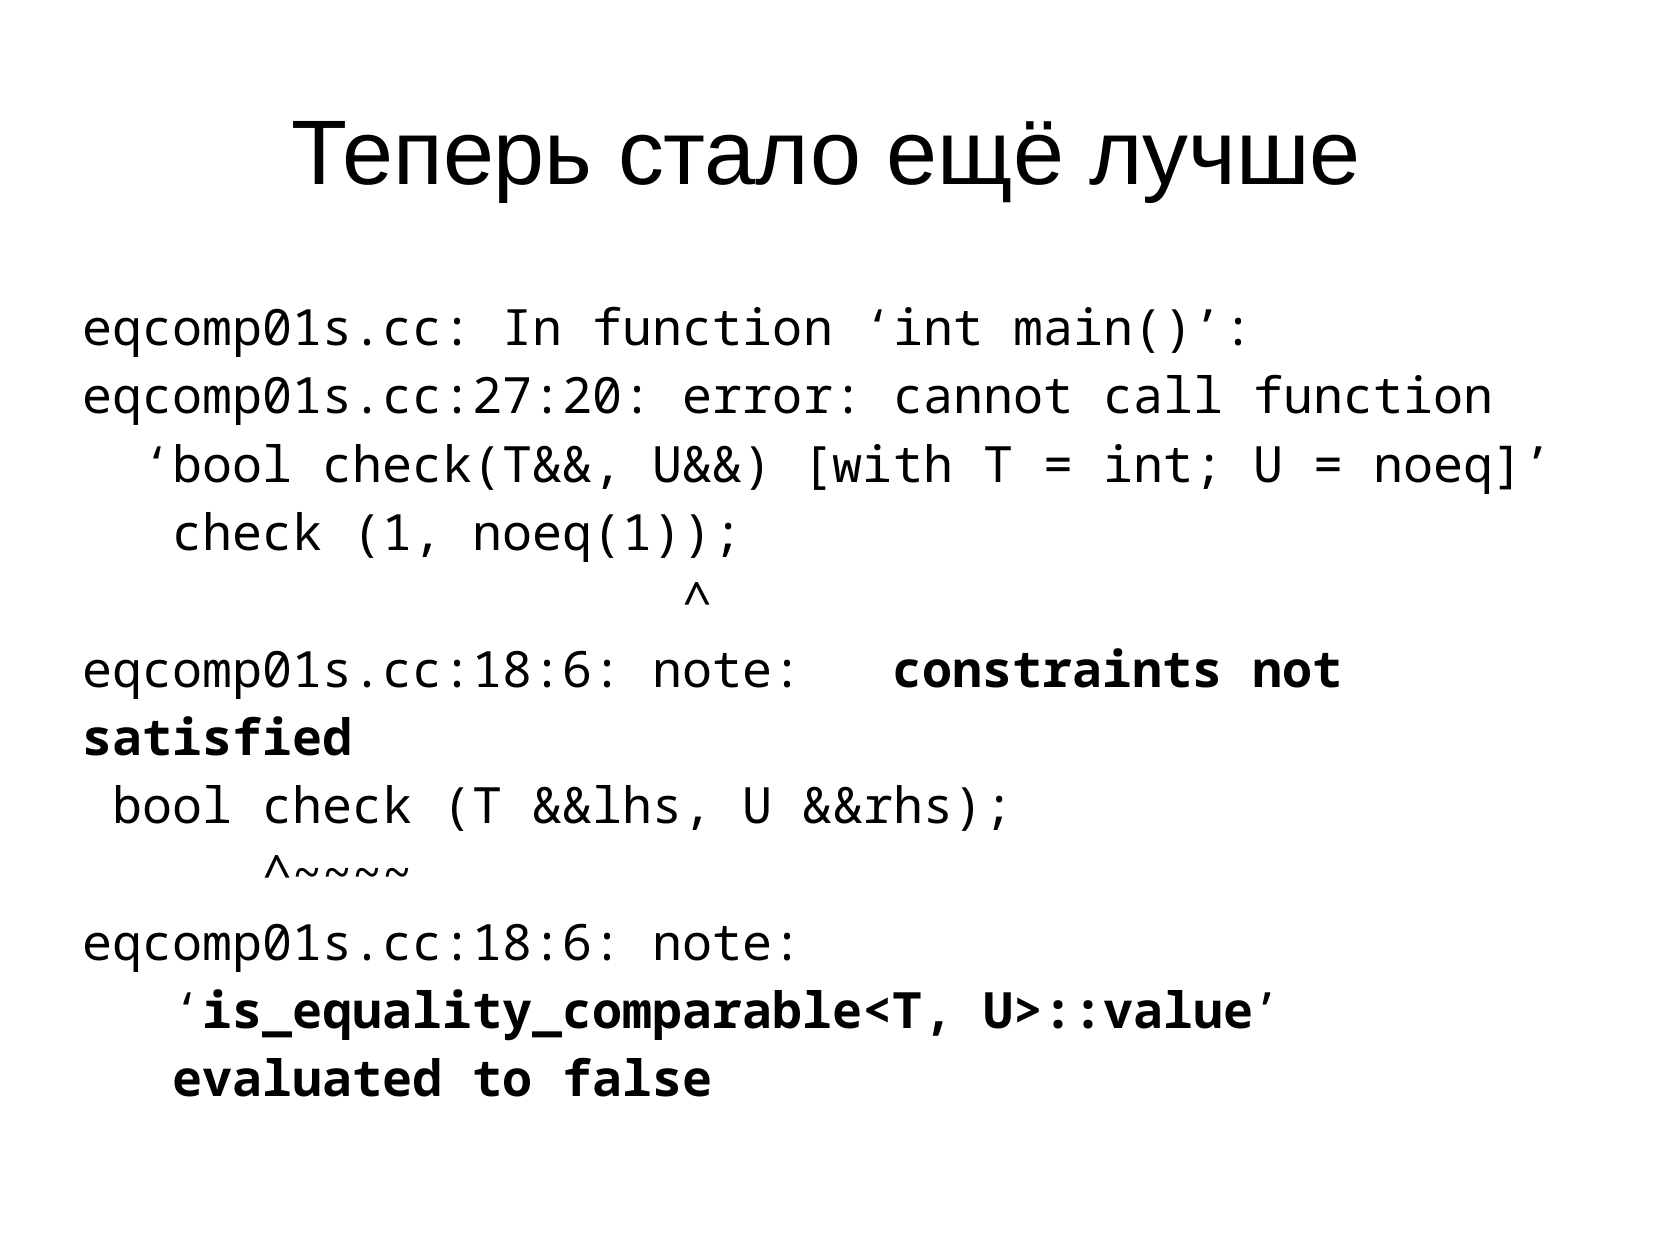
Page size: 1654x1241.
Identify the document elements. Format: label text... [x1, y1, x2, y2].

subtitle eqcomp01s.cc: In function ‘int main()’: eqcomp01s.cc:27:20: error: cannot call function ‘bool check(T&&, U&&) [with T = int; U = noeq]’ check (1, noeq(1)); ^ eqcomp01s.cc:18:6: note: constraints not satisfied bool check (T &&lhs, U &&rhs); ^~~~~ eqcomp01s.cc:18:6: note: ‘is_equality_comparable<T, U>::value’ evaluated to false [82, 266, 1571, 1069]
title Теперь стало ещё лучше [82, 49, 1571, 257]
